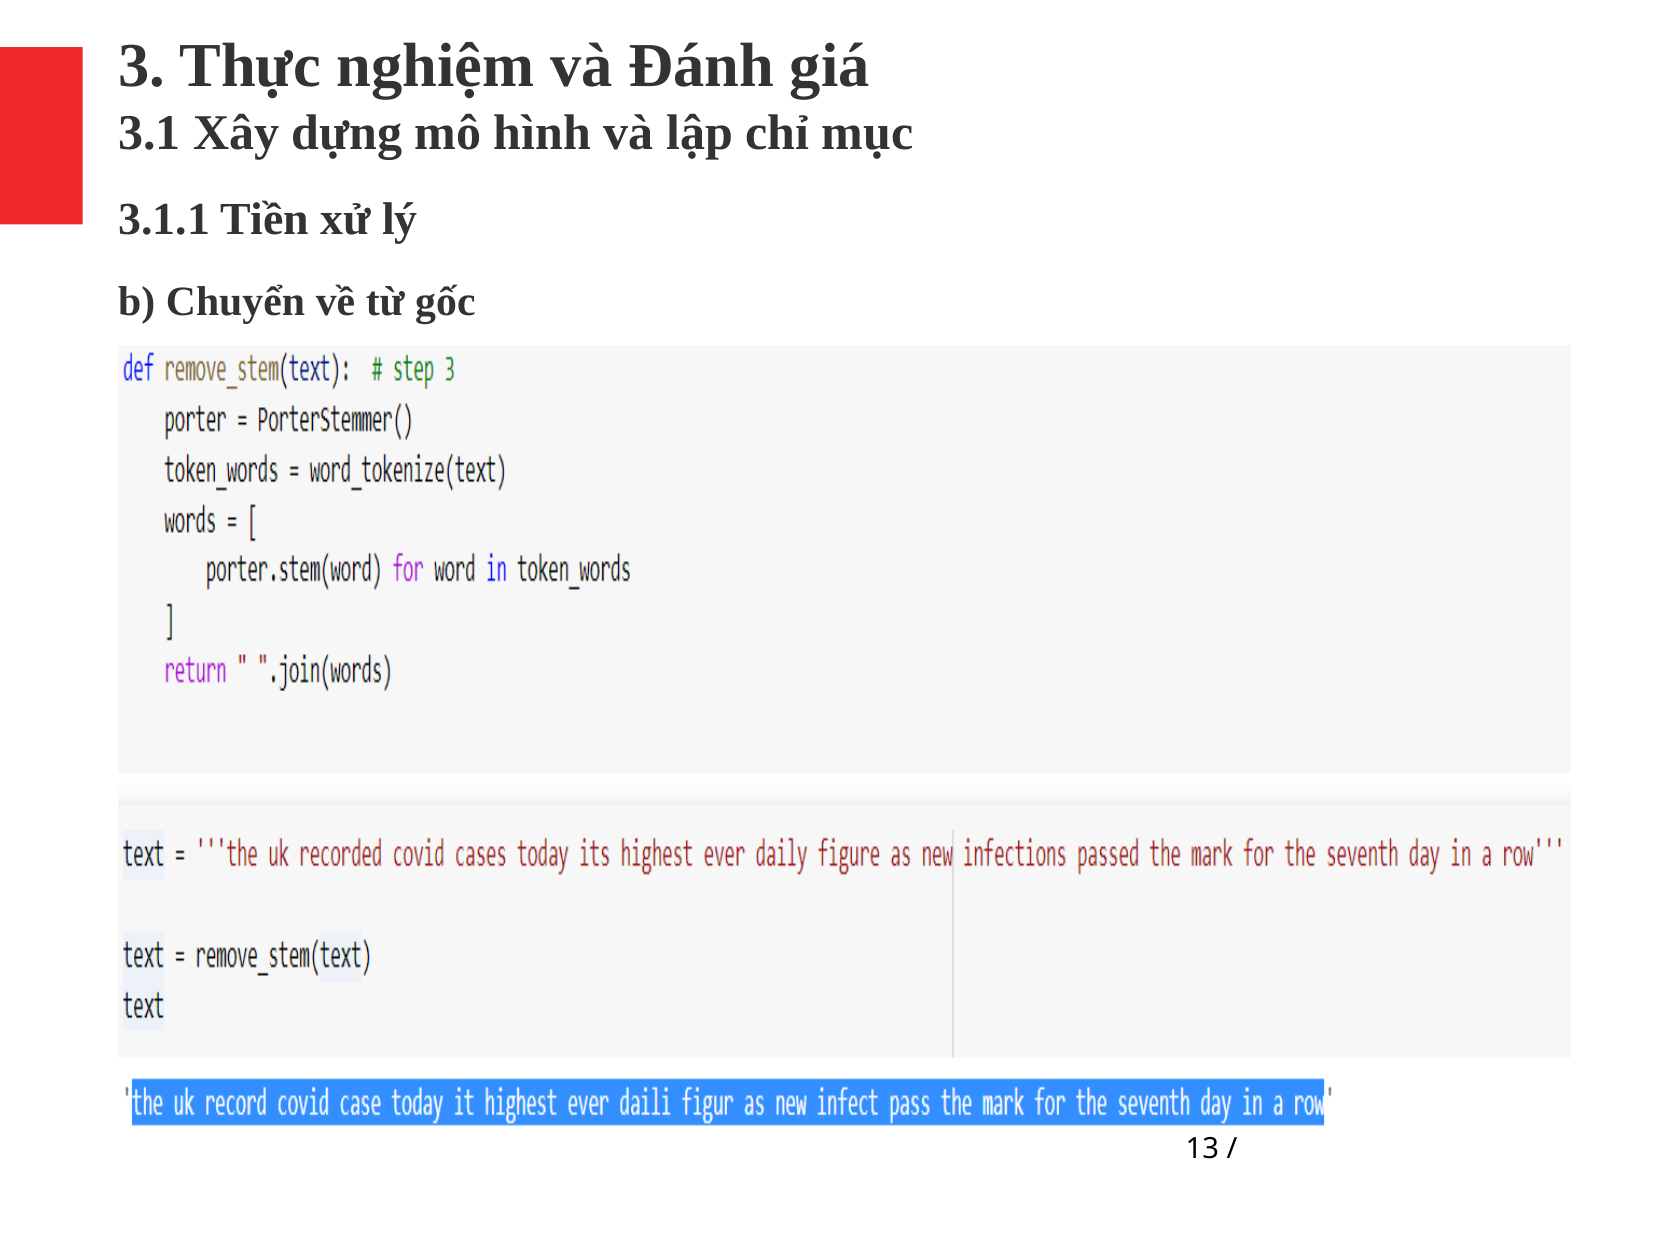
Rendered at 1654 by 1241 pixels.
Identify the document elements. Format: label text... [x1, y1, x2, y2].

picture [118, 346, 1571, 1130]
text_box 3.1 Xây dựng mô hình và lập chỉ mục 3.1.1 Tiền xử lý b) Chuyển về từ gốc [118, 99, 1296, 335]
title 3. Thực nghiệm và Đánh giá [118, 23, 1571, 100]
text_box / [1185, 1130, 1571, 1216]
